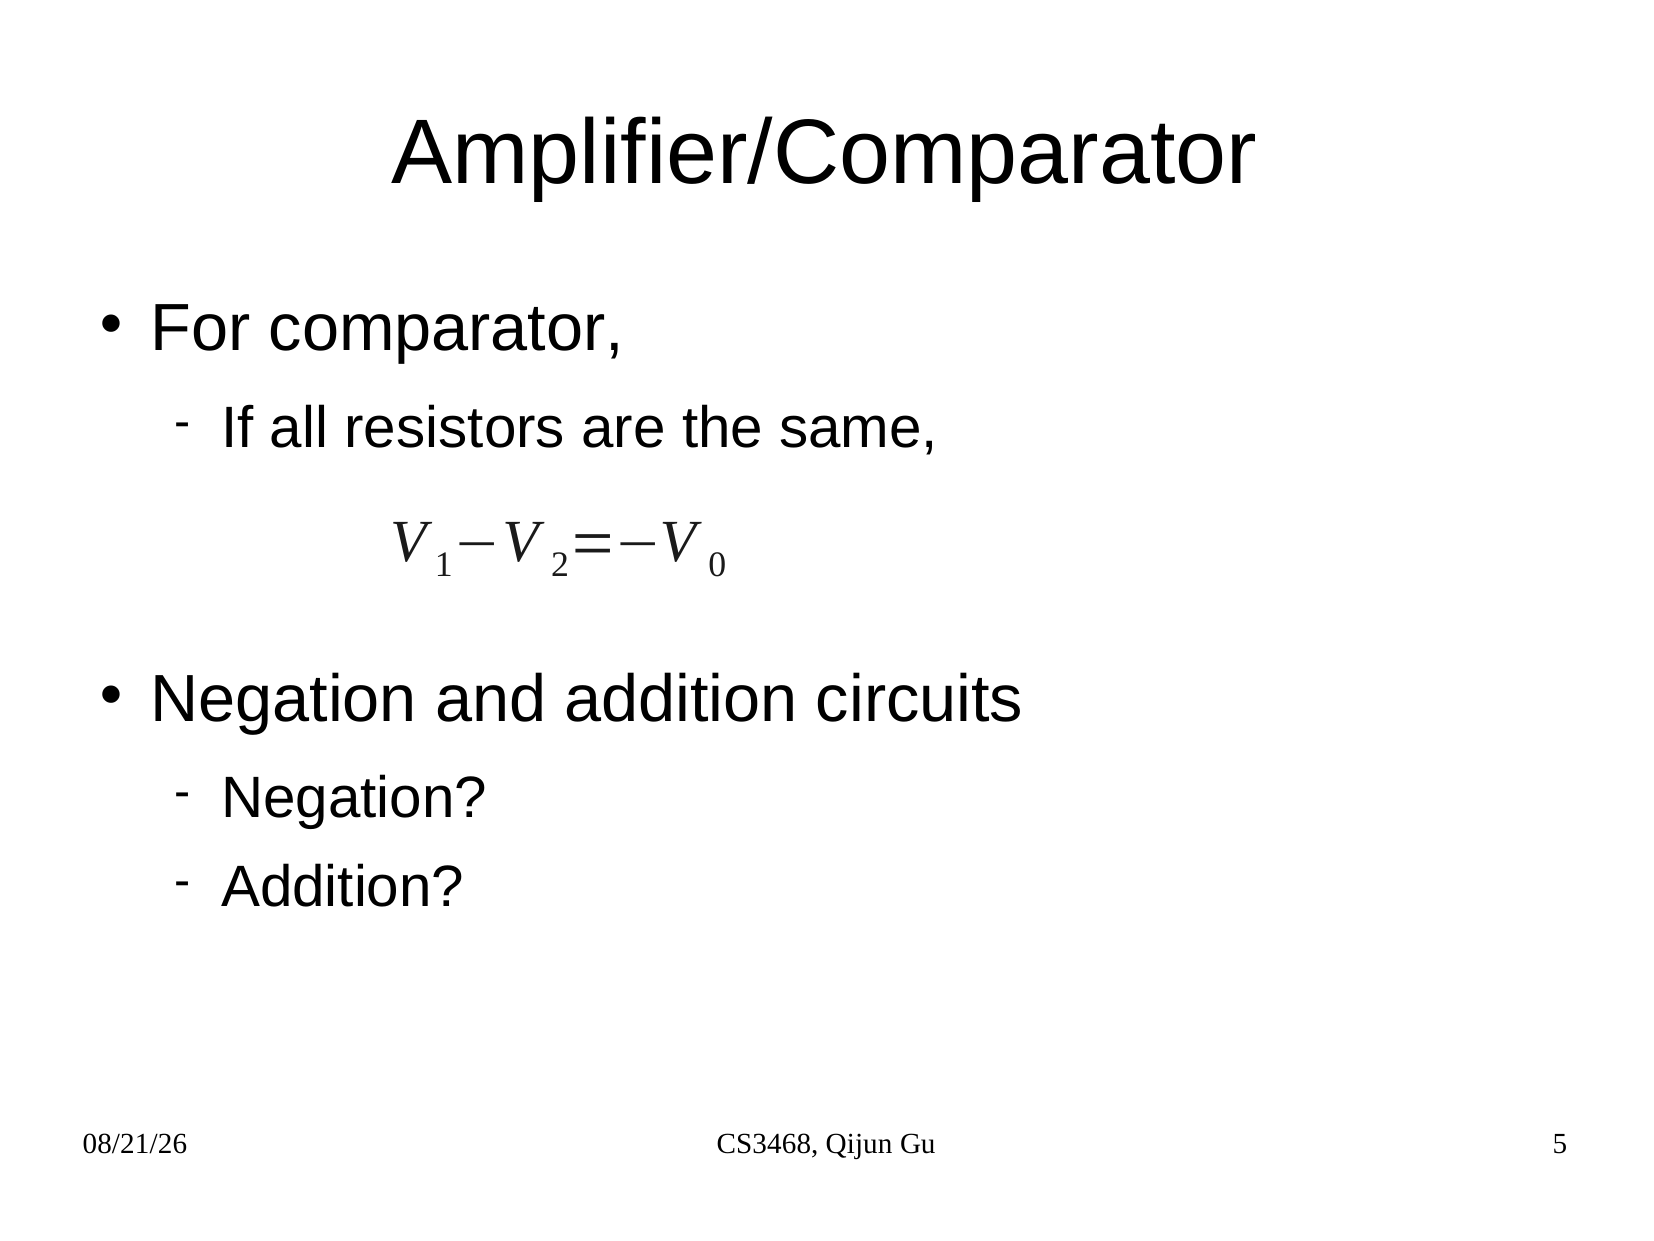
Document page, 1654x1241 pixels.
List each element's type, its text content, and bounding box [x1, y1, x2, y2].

list For comparator, If all resistors are the same, Negation and addition circuits Negation? Addition? [82, 290, 1568, 1091]
title Amplifier/Comparator [82, 56, 1568, 247]
chart [375, 508, 740, 584]
